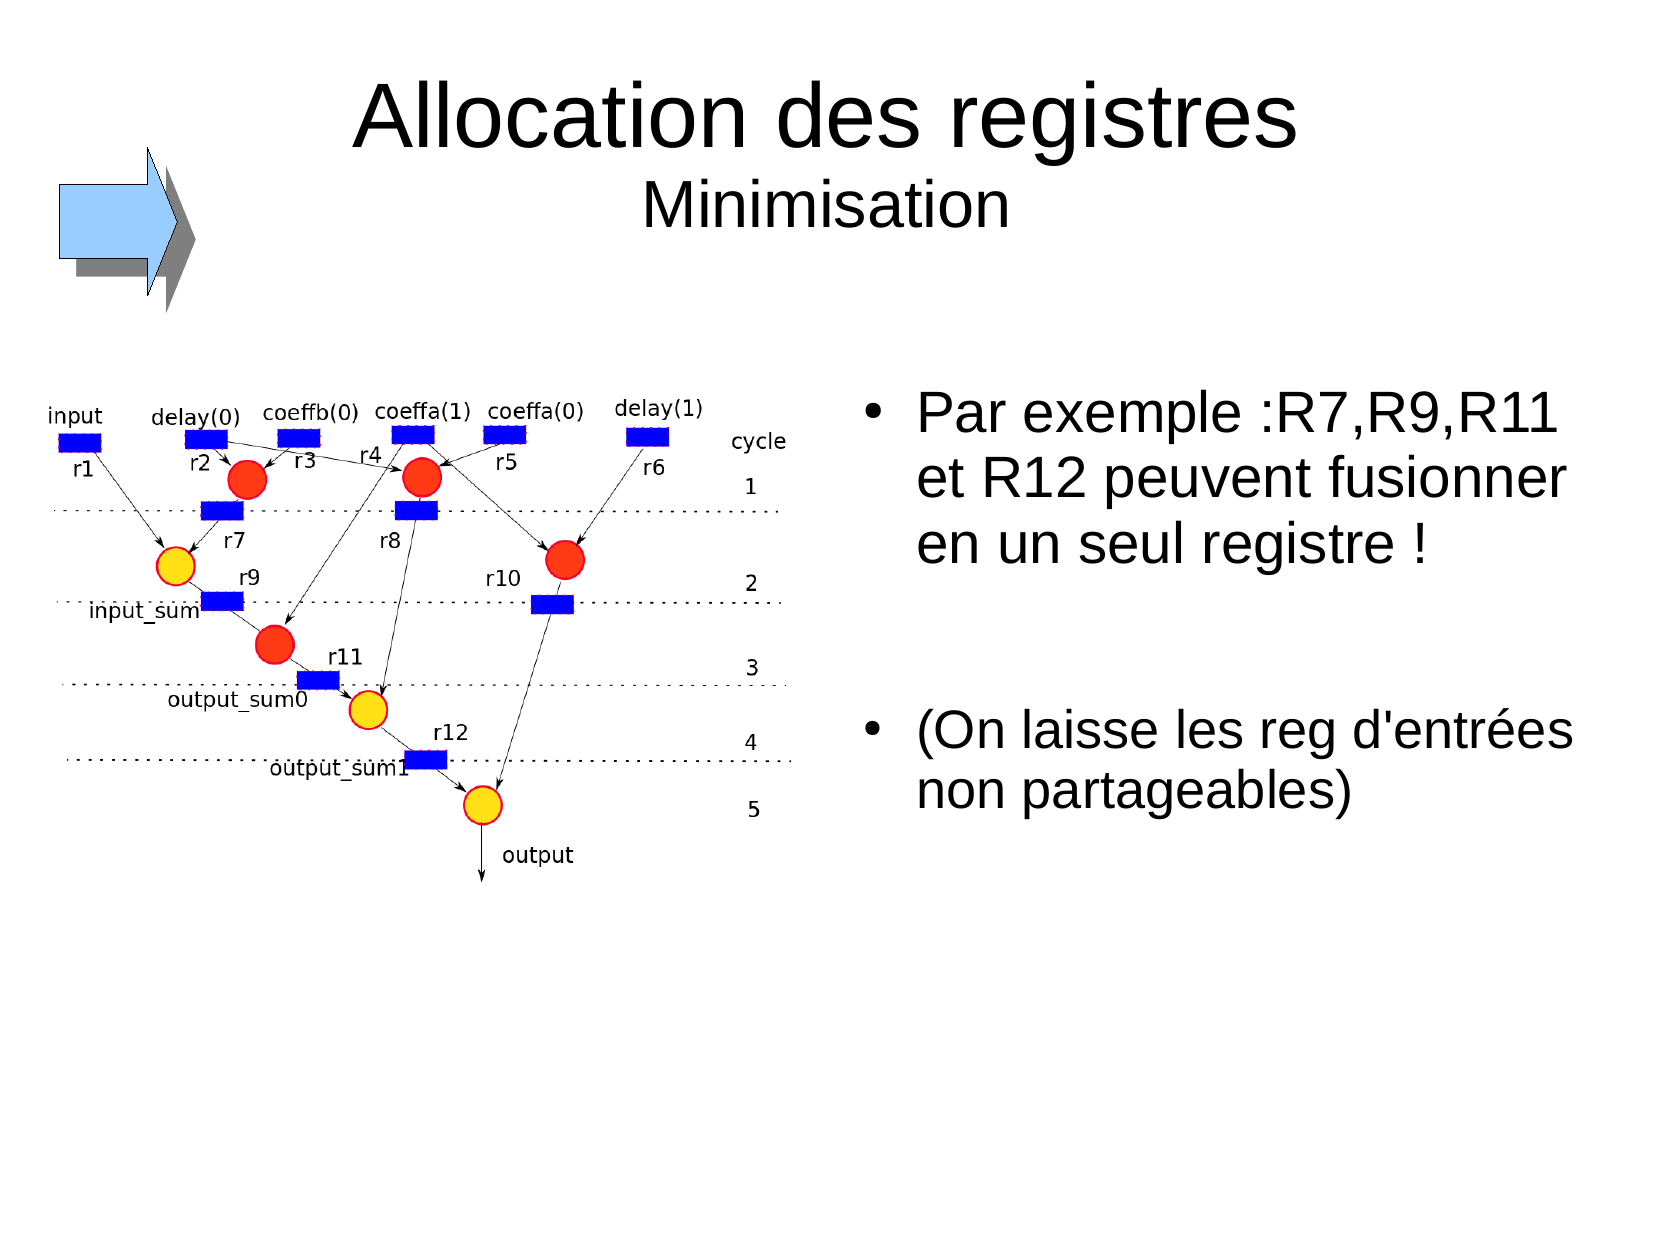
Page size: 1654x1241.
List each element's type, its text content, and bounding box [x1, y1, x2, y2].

title Allocation des registres Minimisation [82, 49, 1571, 257]
picture [0, 383, 809, 957]
text_box [59, 147, 178, 296]
list Par exemple :R7,R9,R11 et R12 peuvent fusionner en un seul registre ! (On laisse les reg d'entrées non partageables) [845, 290, 1625, 1109]
